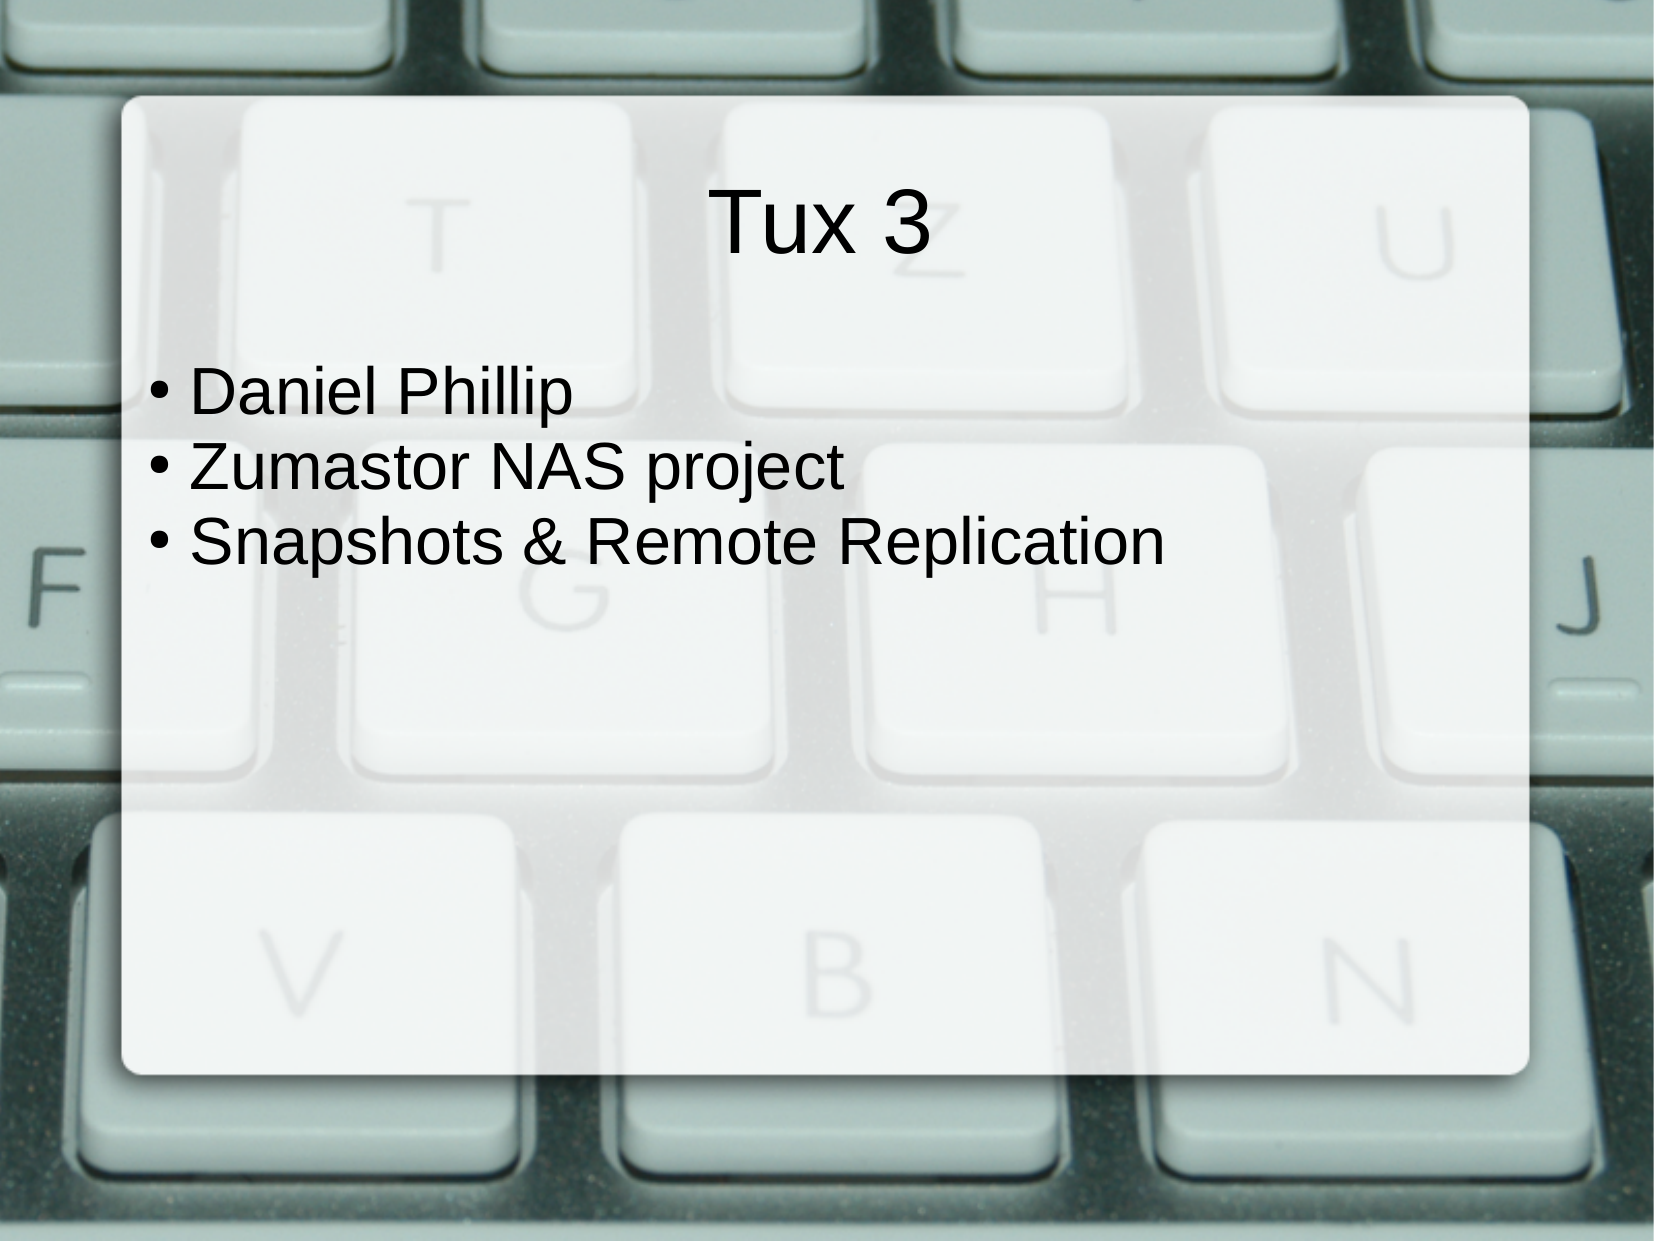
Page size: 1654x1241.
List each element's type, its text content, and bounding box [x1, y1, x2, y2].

subtitle Daniel Phillip Zumastor NAS project Snapshots & Remote Replication [147, 354, 1506, 1173]
picture [0, 0, 1654, 1241]
title Tux 3 [135, 117, 1506, 325]
